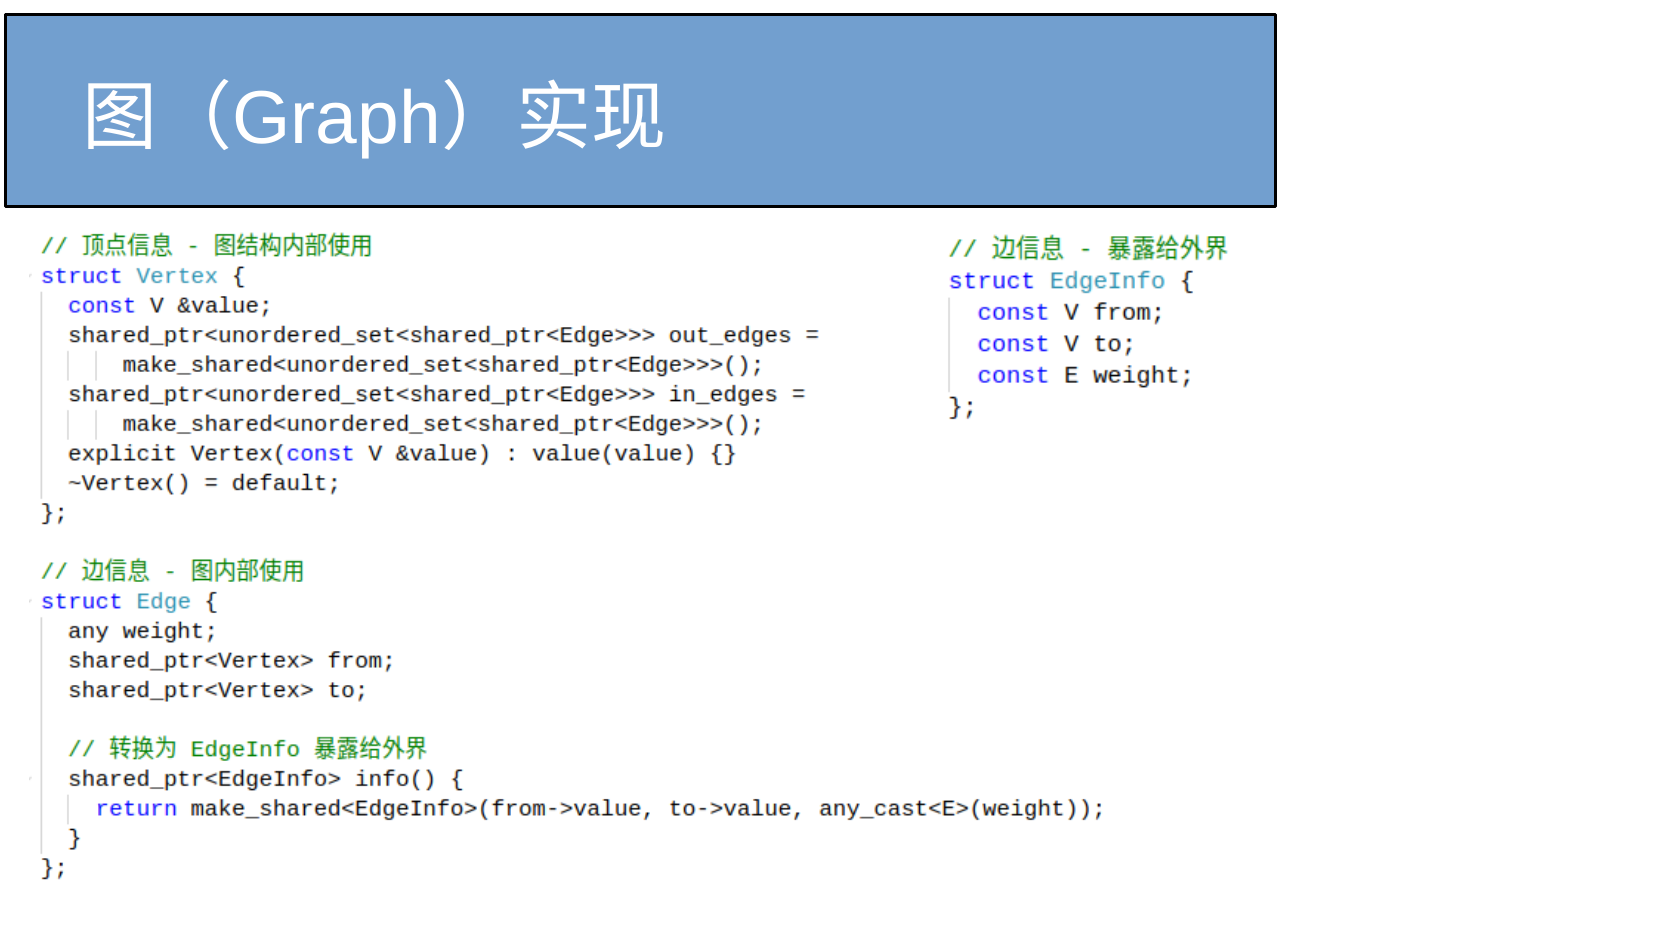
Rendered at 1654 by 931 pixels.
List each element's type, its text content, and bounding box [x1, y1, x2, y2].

title 图（Graph）实现 [82, 44, 1235, 192]
picture [29, 224, 1276, 901]
